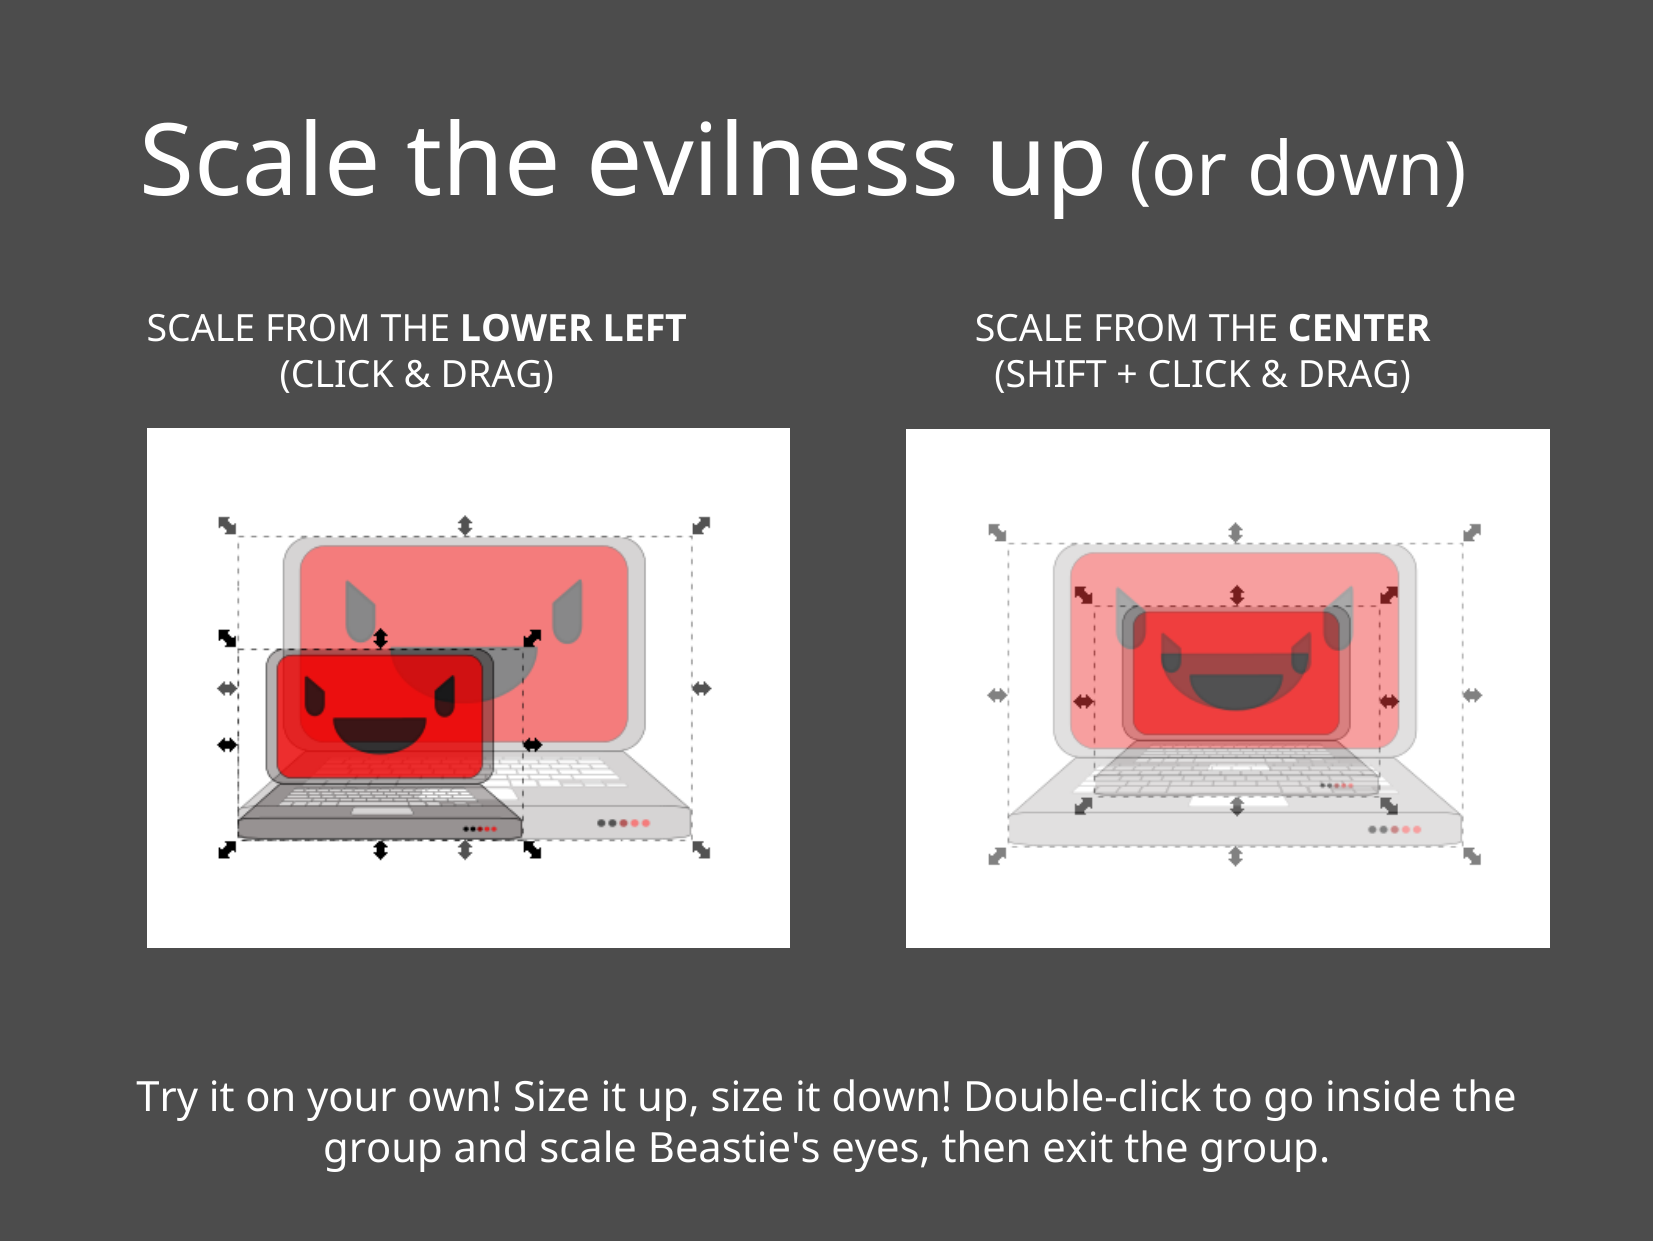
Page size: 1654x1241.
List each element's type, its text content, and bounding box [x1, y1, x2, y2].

picture [147, 428, 790, 948]
title Try it on your own! Size it up, size it down! Double-click to go inside the group and scale Beastie's eyes, then exit the group. [132, 1047, 1521, 1196]
picture [906, 429, 1550, 948]
title SCALE FROM THE LOWER LEFT (CLICK & DRAG) [117, 262, 717, 441]
title Scale the evilness up (or down) [53, 36, 1554, 298]
title SCALE FROM THE CENTER (SHIFT + CLICK & DRAG) [882, 266, 1524, 436]
